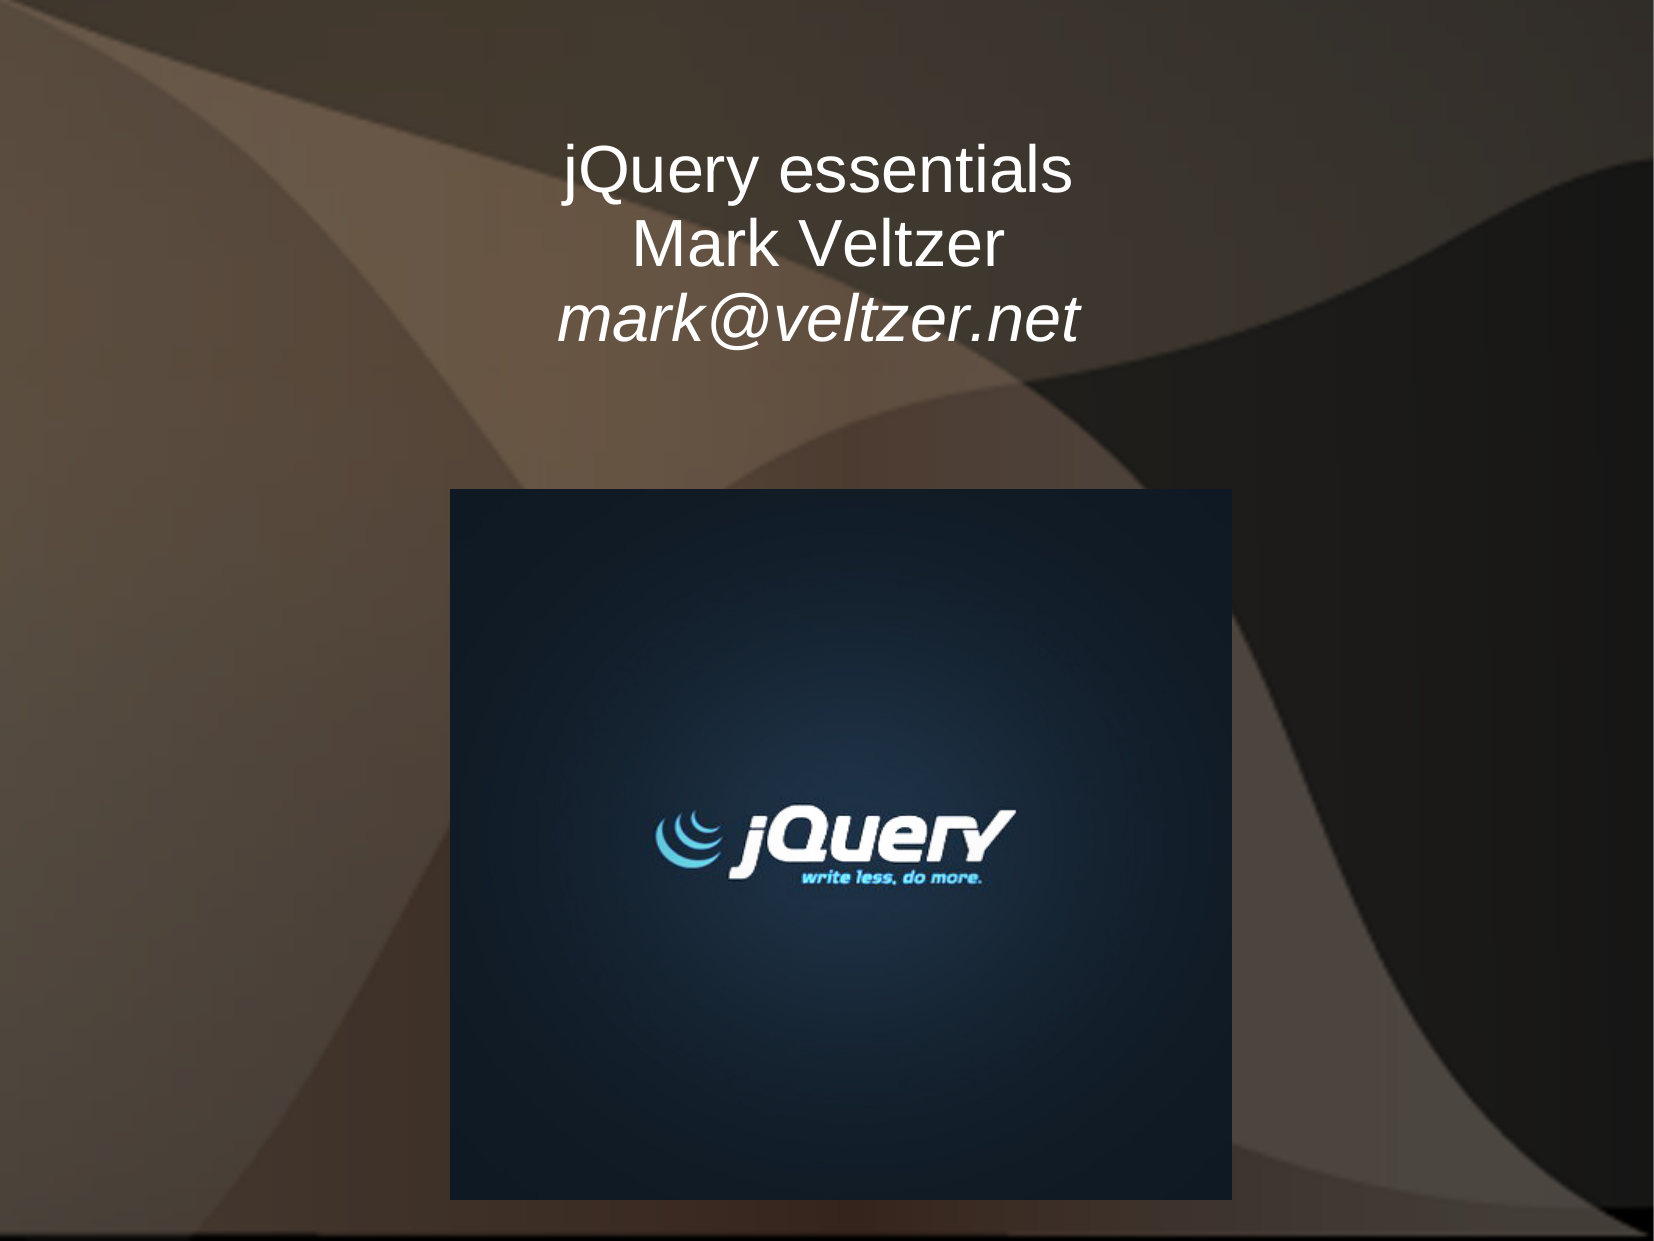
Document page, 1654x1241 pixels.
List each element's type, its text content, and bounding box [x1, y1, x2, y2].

subtitle jQuery essentials Mark Veltzer mark@veltzer.net [75, 37, 1564, 451]
picture [0, 0, 1654, 1241]
